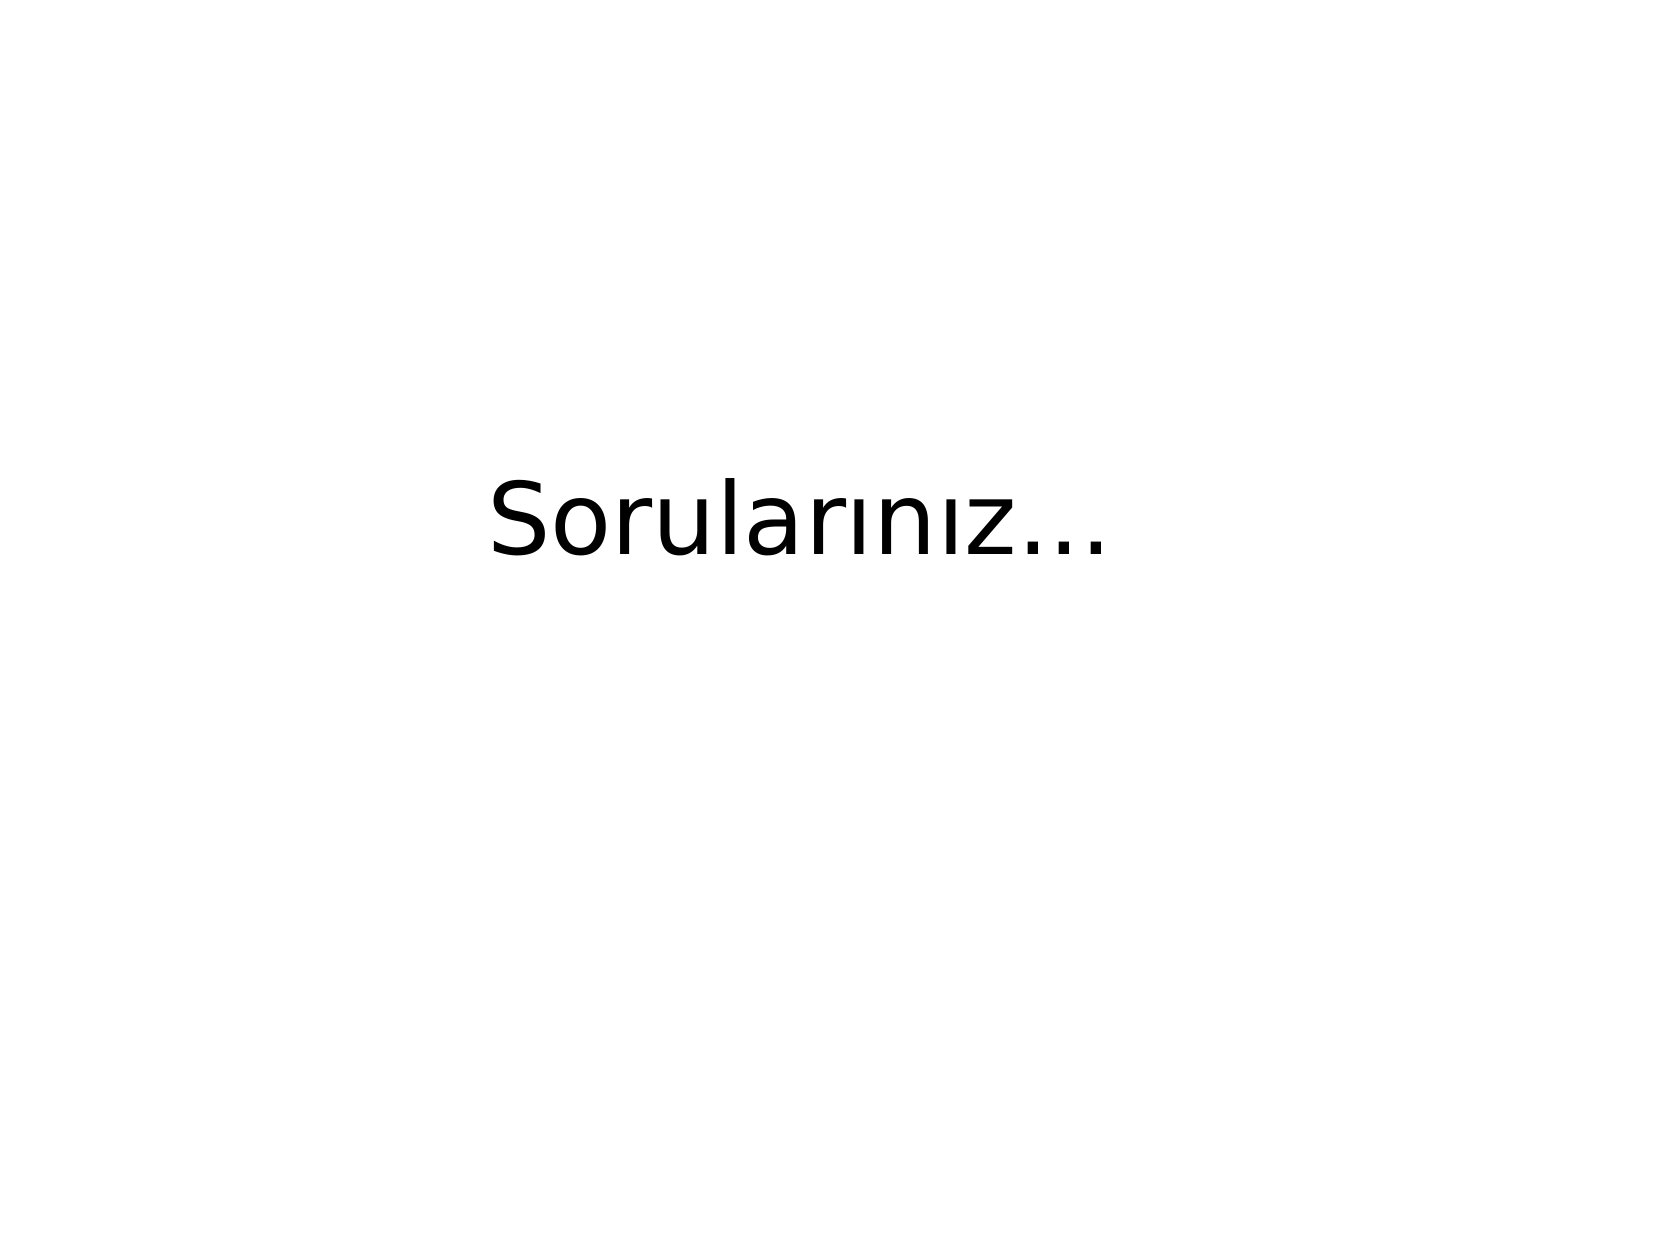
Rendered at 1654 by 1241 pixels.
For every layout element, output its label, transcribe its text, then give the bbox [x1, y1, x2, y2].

text_box Sorularınız... [472, 454, 1129, 586]
